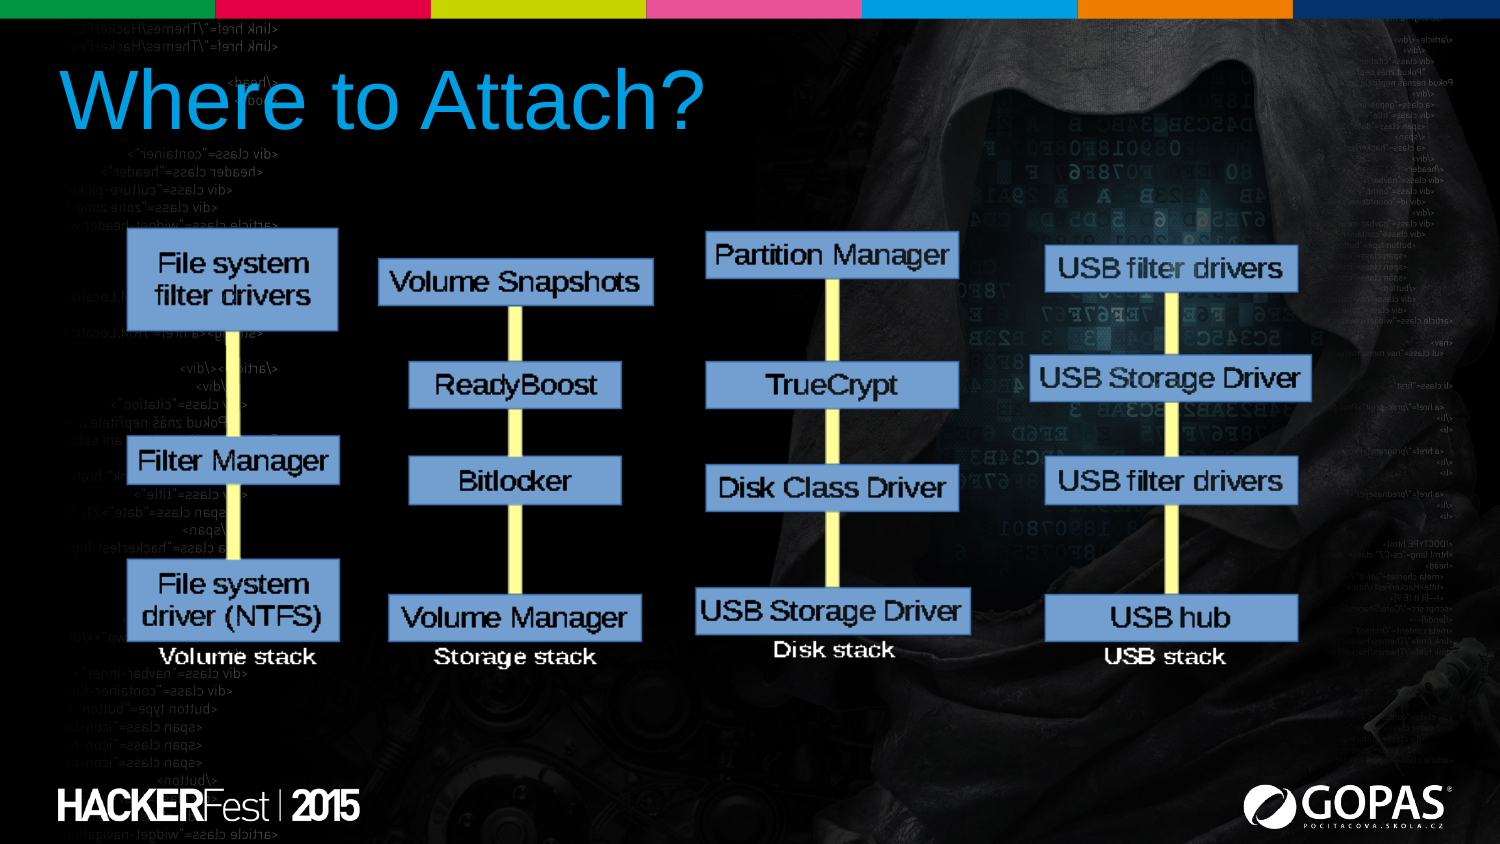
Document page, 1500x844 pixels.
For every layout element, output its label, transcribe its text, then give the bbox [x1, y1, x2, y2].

title Where to Attach? [59, 44, 1445, 147]
picture [0, 19, 1500, 844]
